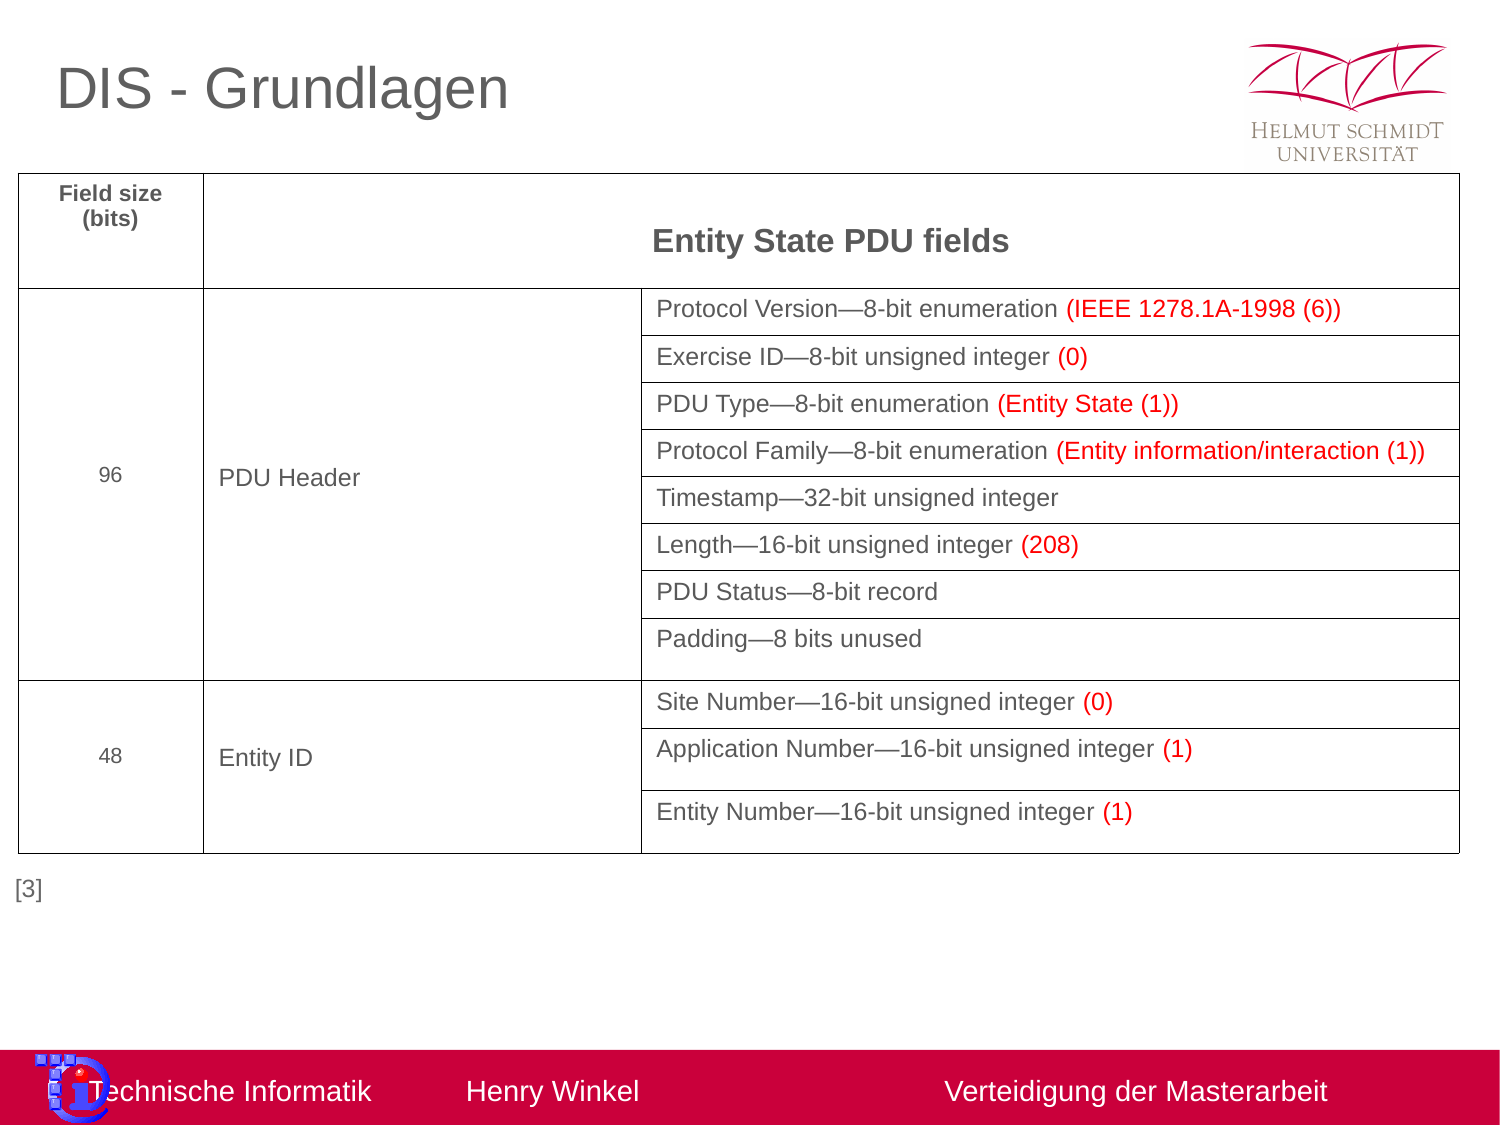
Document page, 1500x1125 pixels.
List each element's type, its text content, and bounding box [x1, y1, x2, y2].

table_cell 48 [19, 681, 203, 853]
table_cell Length—16-bit unsigned integer (208) [642, 524, 1459, 570]
table_cell Exercise ID—8-bit unsigned integer (0) [642, 336, 1459, 382]
table_cell Entity Number—16-bit unsigned integer (1) [642, 791, 1459, 853]
text_box DIS - Grundlagen [41, 42, 1223, 161]
table_cell Protocol Version—8-bit enumeration (IEEE 1278.1A-1998 (6)) [642, 289, 1459, 335]
table_cell Entity ID [204, 681, 641, 853]
table_cell Timestamp—32-bit unsigned integer [642, 477, 1459, 523]
table_cell Application Number—16-bit unsigned integer (1) [642, 729, 1459, 790]
picture [1244, 38, 1451, 173]
table_cell Protocol Family—8-bit enumeration (Entity information/interaction (1)) [642, 430, 1459, 476]
table_header Entity State PDU fields [204, 174, 1459, 288]
table_header Field size (bits) [19, 174, 203, 288]
table_cell PDU Header [204, 289, 641, 680]
table_cell Site Number—16-bit unsigned integer (0) [642, 681, 1459, 728]
text_box [3] [0, 865, 58, 910]
table_cell PDU Type—8-bit enumeration (Entity State (1)) [642, 383, 1459, 429]
table_cell Padding—8 bits unused [642, 619, 1459, 680]
table_cell 96 [19, 289, 203, 680]
table_cell PDU Status—8-bit record [642, 571, 1459, 618]
